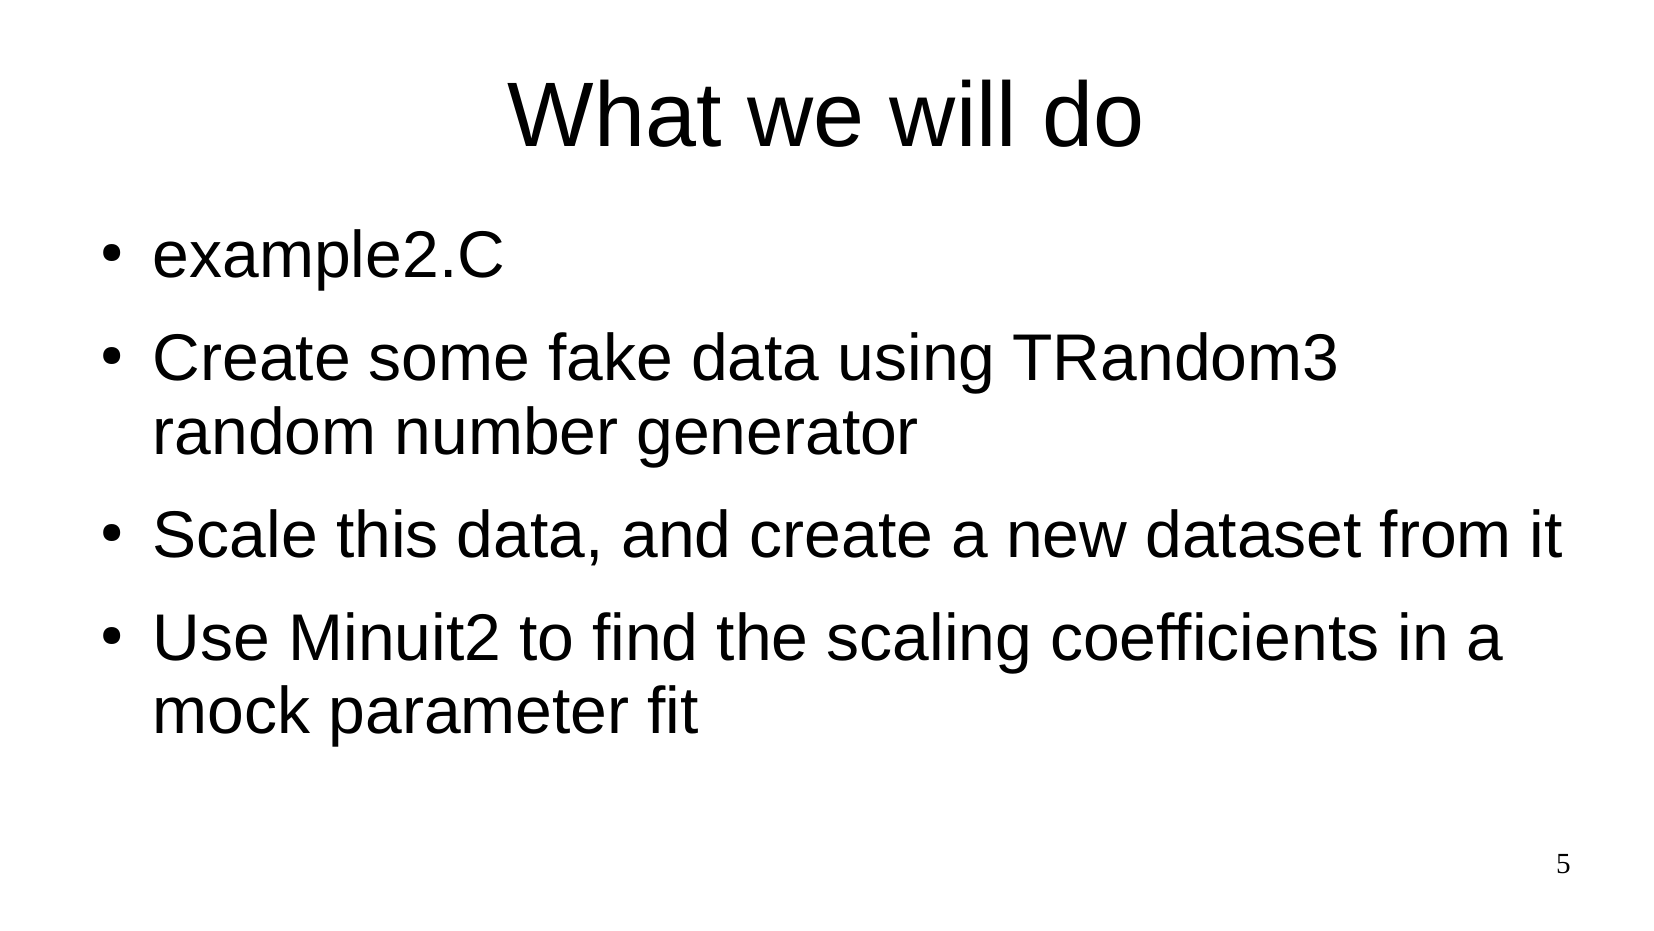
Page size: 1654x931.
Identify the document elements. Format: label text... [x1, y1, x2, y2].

title What we will do [82, 37, 1571, 193]
list example2.C Create some fake data using TRandom3 random number generator Scale this data, and create a new dataset from it Use Minuit2 to find the scaling coefficients in a mock parameter fit [82, 217, 1571, 758]
